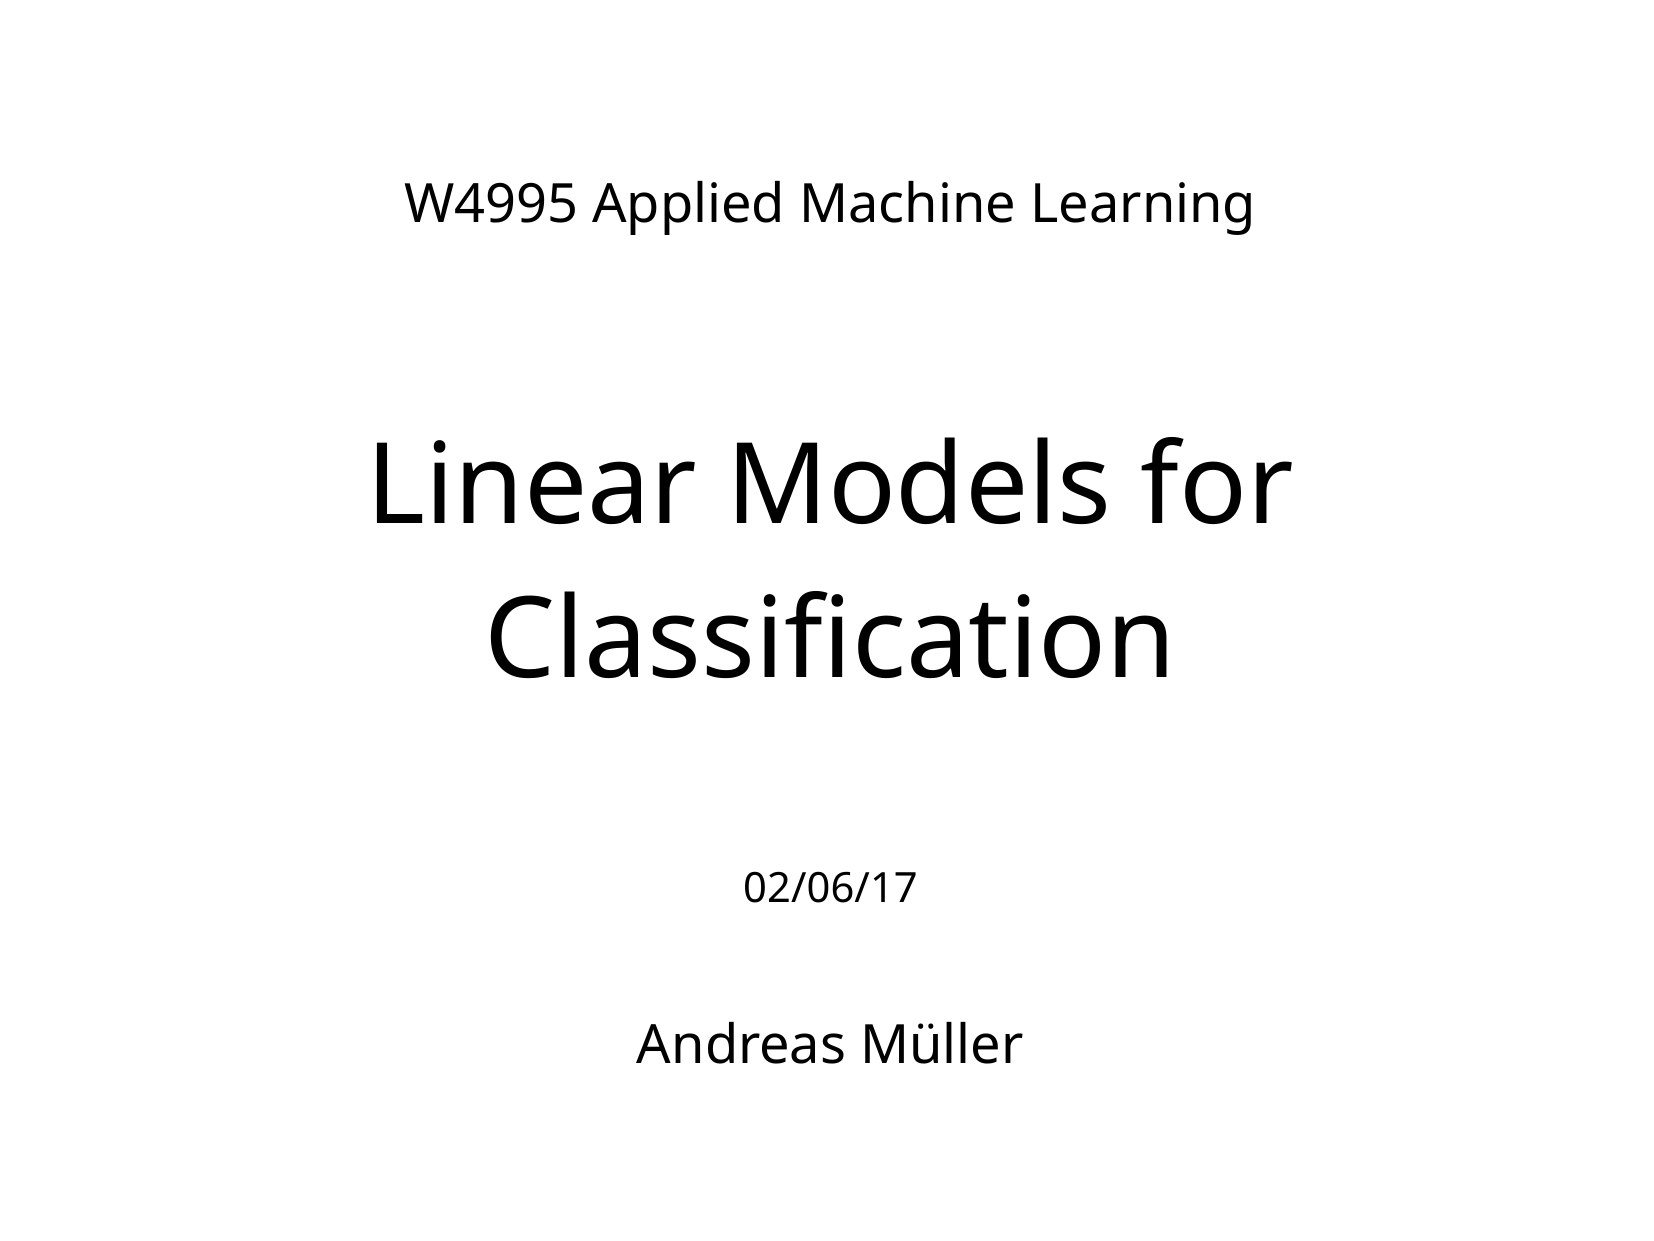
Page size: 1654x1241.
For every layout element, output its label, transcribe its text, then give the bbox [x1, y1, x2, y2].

text_box W4995 Applied Machine Learning Linear Models for Classification 02/06/17 Andreas Müller [86, 142, 1575, 1103]
